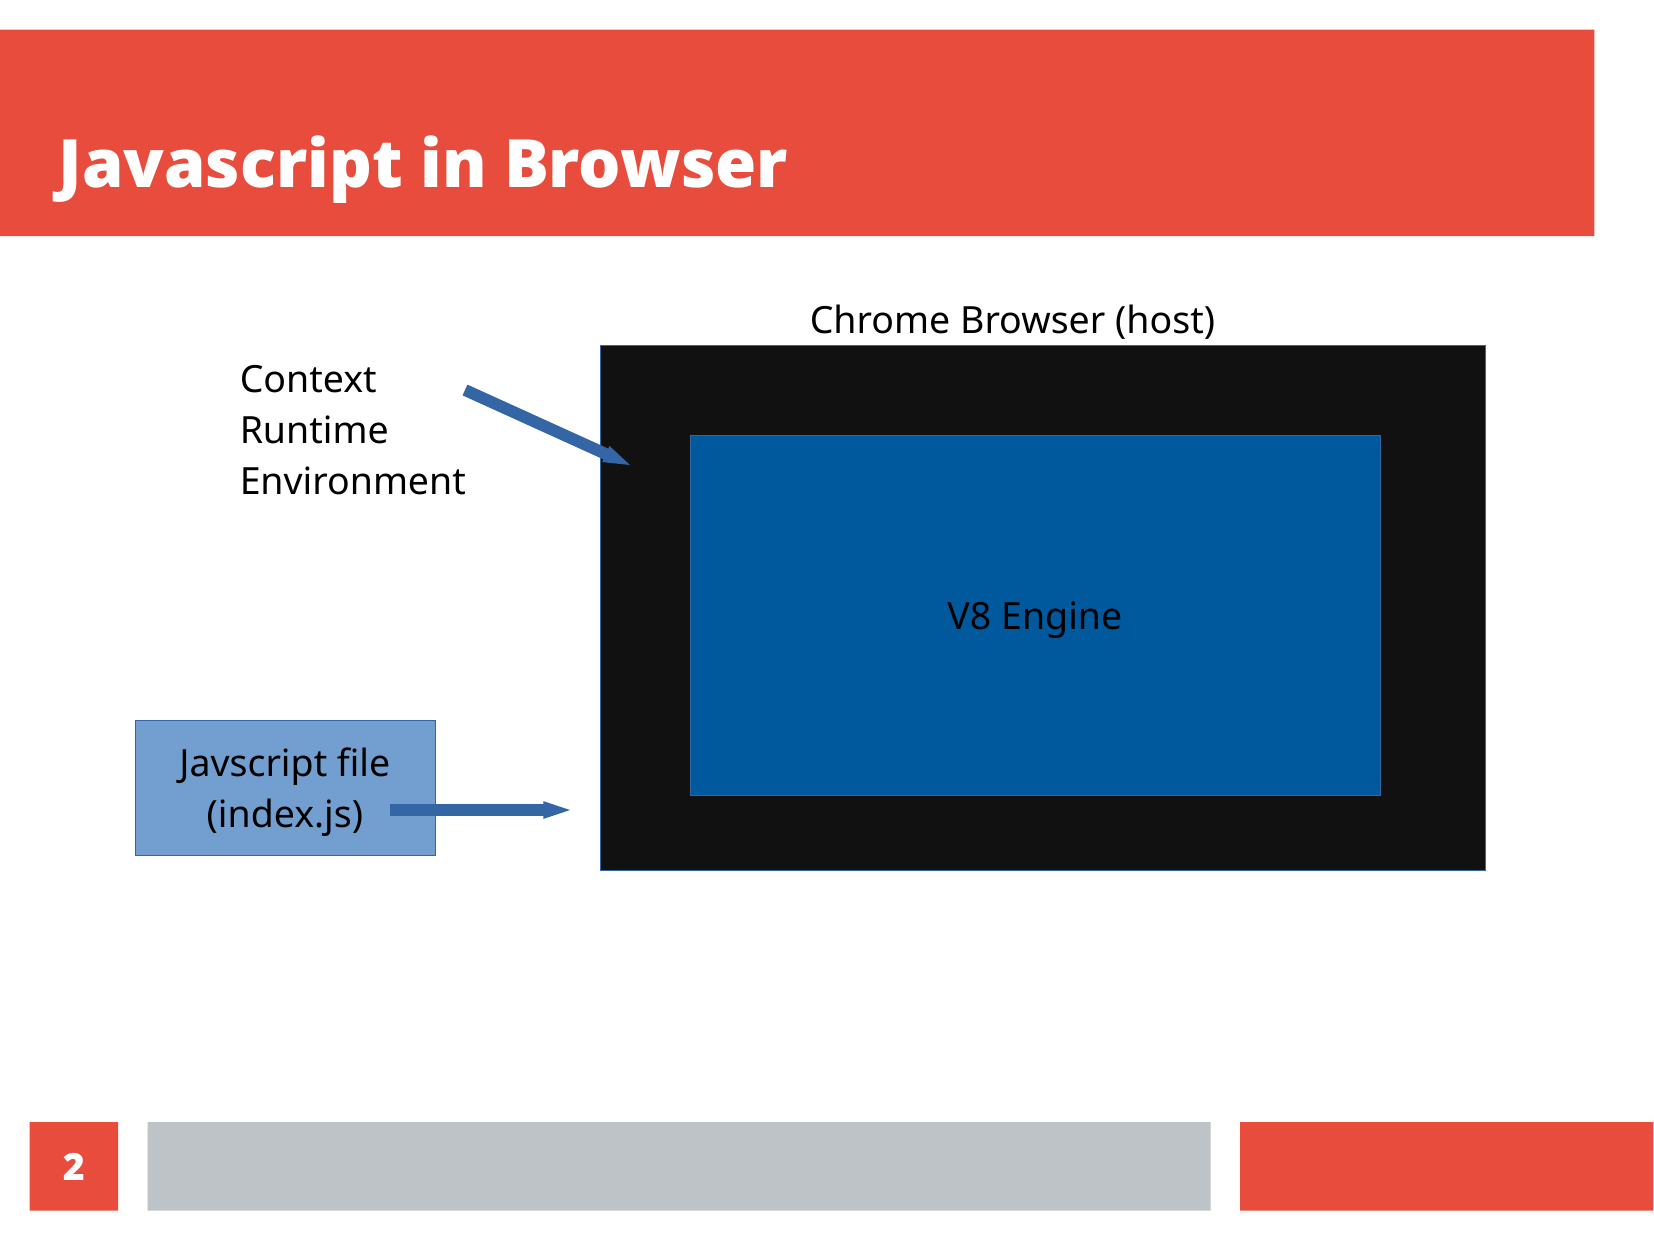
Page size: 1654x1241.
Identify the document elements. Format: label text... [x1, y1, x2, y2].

text_box Context Runtime Environment [225, 345, 496, 534]
title Javascript in Browser [59, 59, 1595, 207]
text_box Chrome Browser (host) [795, 286, 1426, 391]
text_box Javscript file (index.js) [135, 720, 436, 856]
text_box V8 Engine [690, 435, 1381, 796]
text_box [600, 345, 1486, 871]
